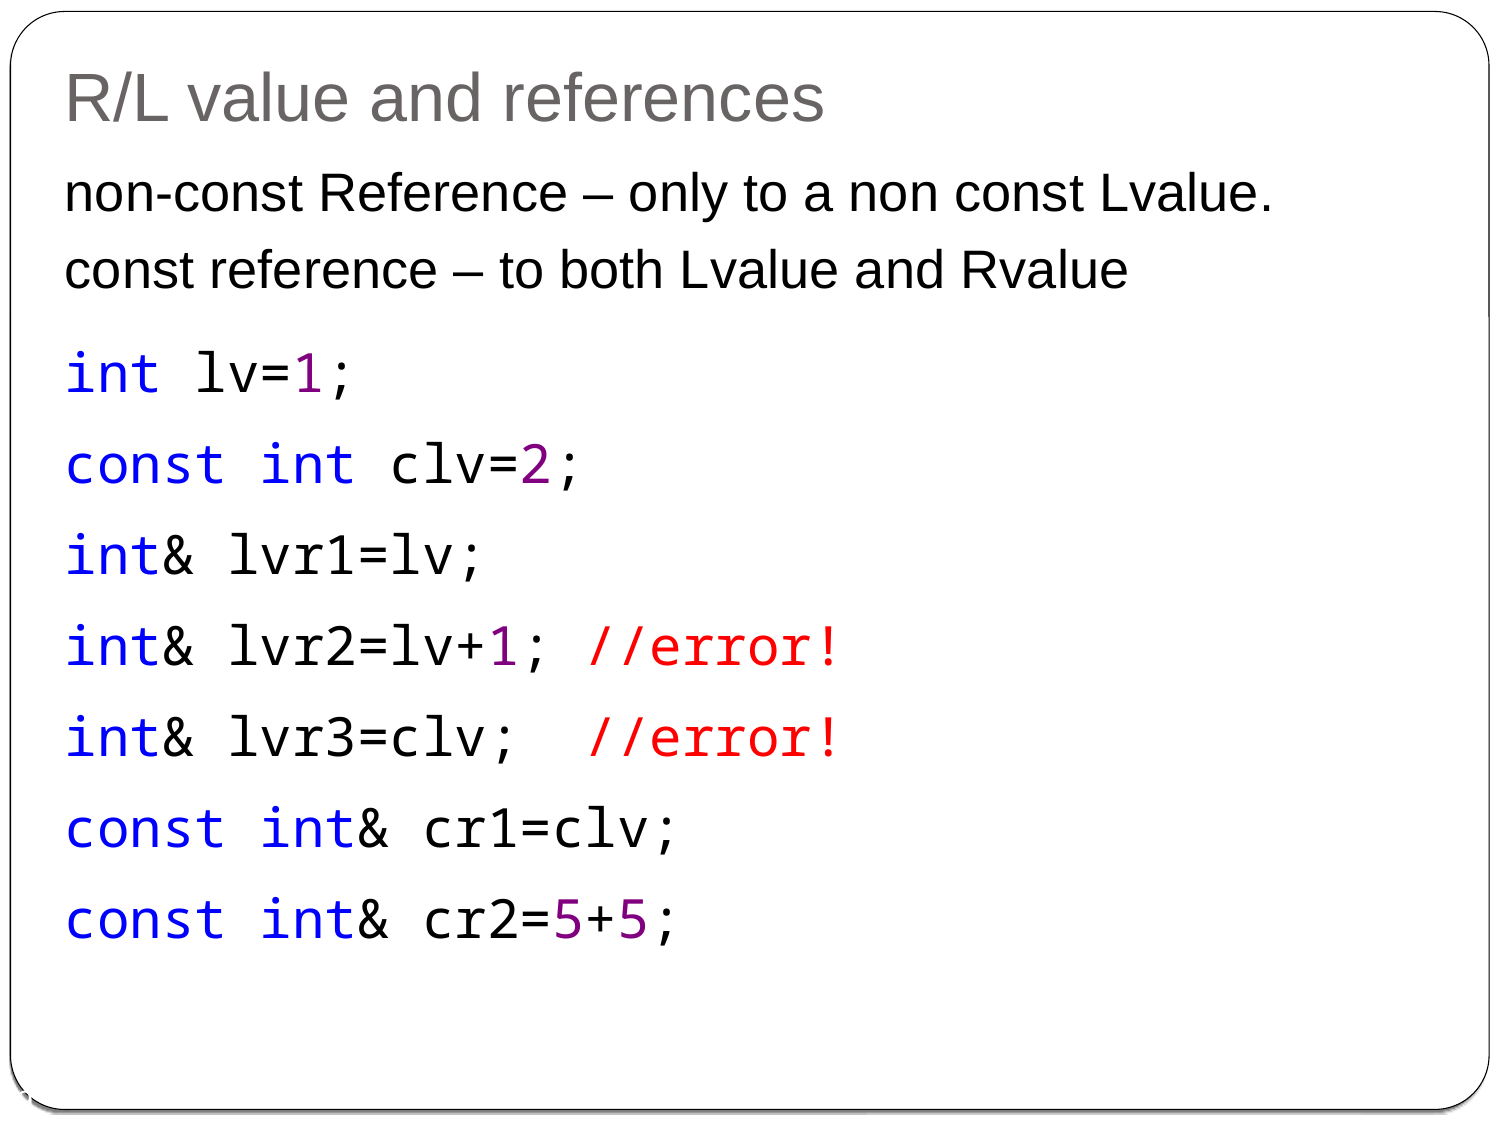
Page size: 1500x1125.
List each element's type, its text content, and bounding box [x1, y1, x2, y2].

title R/L value and references [50, 45, 1450, 149]
slide_number <number> [0, 1074, 50, 1125]
list non-const Reference – only to a non const Lvalue. const reference – to both Lvalue and Rvalue int lv=1; const int clv=2; int& lvr1=lv; int& lvr2=lv+1; //error! int& lvr3=clv; //error! const int& cr1=clv; const int& cr2=5+5; [50, 149, 1450, 1088]
